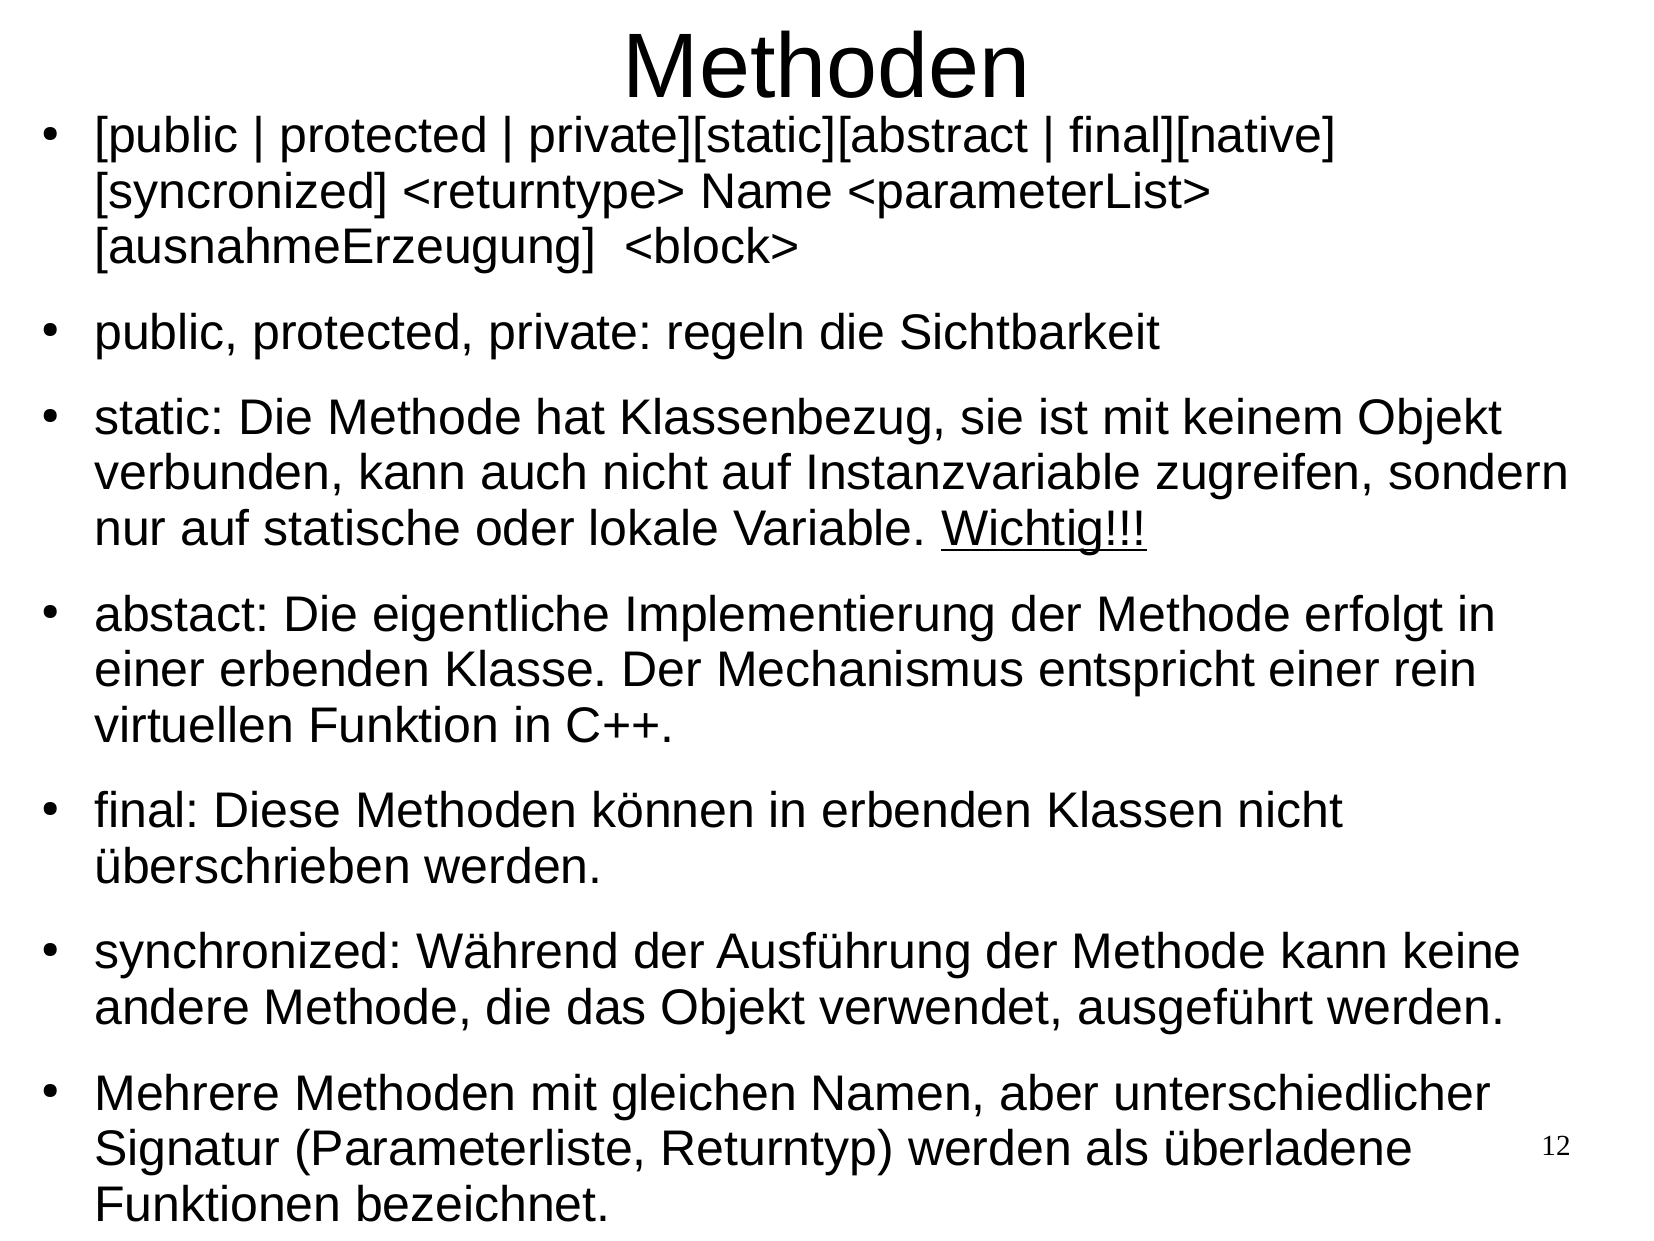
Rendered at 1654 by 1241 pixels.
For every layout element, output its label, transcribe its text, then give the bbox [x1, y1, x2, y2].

list [public | protected | private][static][abstract | final][native][syncronized] <returntype> Name <parameterList> [ausnahmeErzeugung] <block> public, protected, private: regeln die Sichtbarkeit static: Die Methode hat Klassenbezug, sie ist mit keinem Objekt verbunden, kann auch nicht auf Instanzvariable zugreifen, sondern nur auf statische oder lokale Variable. Wichtig!!! abstact: Die eigentliche Implementierung der Methode erfolgt in einer erbenden Klasse. Der Mechanismus entspricht einer rein virtuellen Funktion in C++. final: Diese Methoden können in erbenden Klassen nicht überschrieben werden. synchronized: Während der Ausführung der Methode kann keine andere Methode, die das Objekt verwendet, ausgeführt werden. Mehrere Methoden mit gleichen Namen, aber unterschiedlicher Signatur (Parameterliste, Returntyp) werden als überladene Funktionen bezeichnet. [23, 107, 1623, 1241]
title Methoden [82, 13, 1571, 107]
